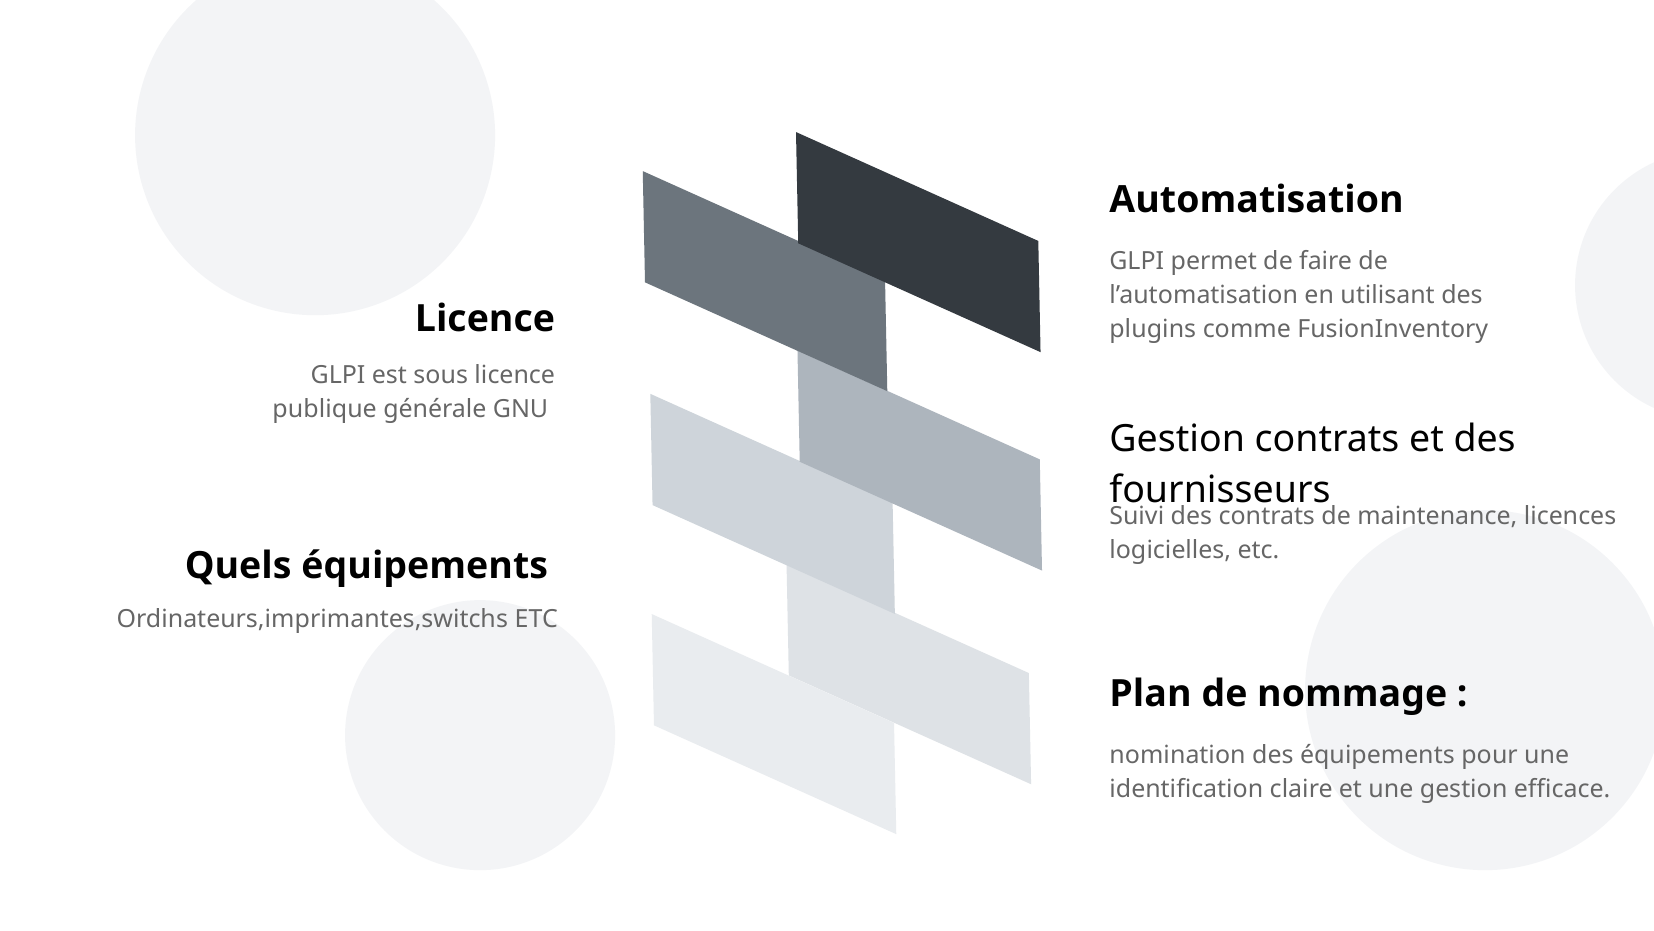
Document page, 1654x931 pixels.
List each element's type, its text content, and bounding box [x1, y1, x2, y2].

text_box nomination des équipements pour une identification claire et une gestion efficace. [1094, 729, 1650, 853]
text_box GLPI permet de faire de l’automatisation en utilisant des plugins comme FusionInventory [1094, 235, 1506, 358]
text_box Ordinateurs,imprimantes,switchs ETC [88, 593, 574, 768]
text_box Licence [240, 283, 571, 350]
text_box GLPI est sous licence publique générale GNU [236, 349, 571, 473]
text_box Gestion contrats et des fournisseurs [1094, 404, 1536, 532]
text_box Plan de nommage : [1094, 659, 1506, 777]
text_box Suivi des contrats de maintenance, licences logicielles, etc. [1094, 490, 1650, 614]
text_box Quels équipements [147, 531, 574, 649]
text_box Automatisation [1094, 165, 1425, 231]
